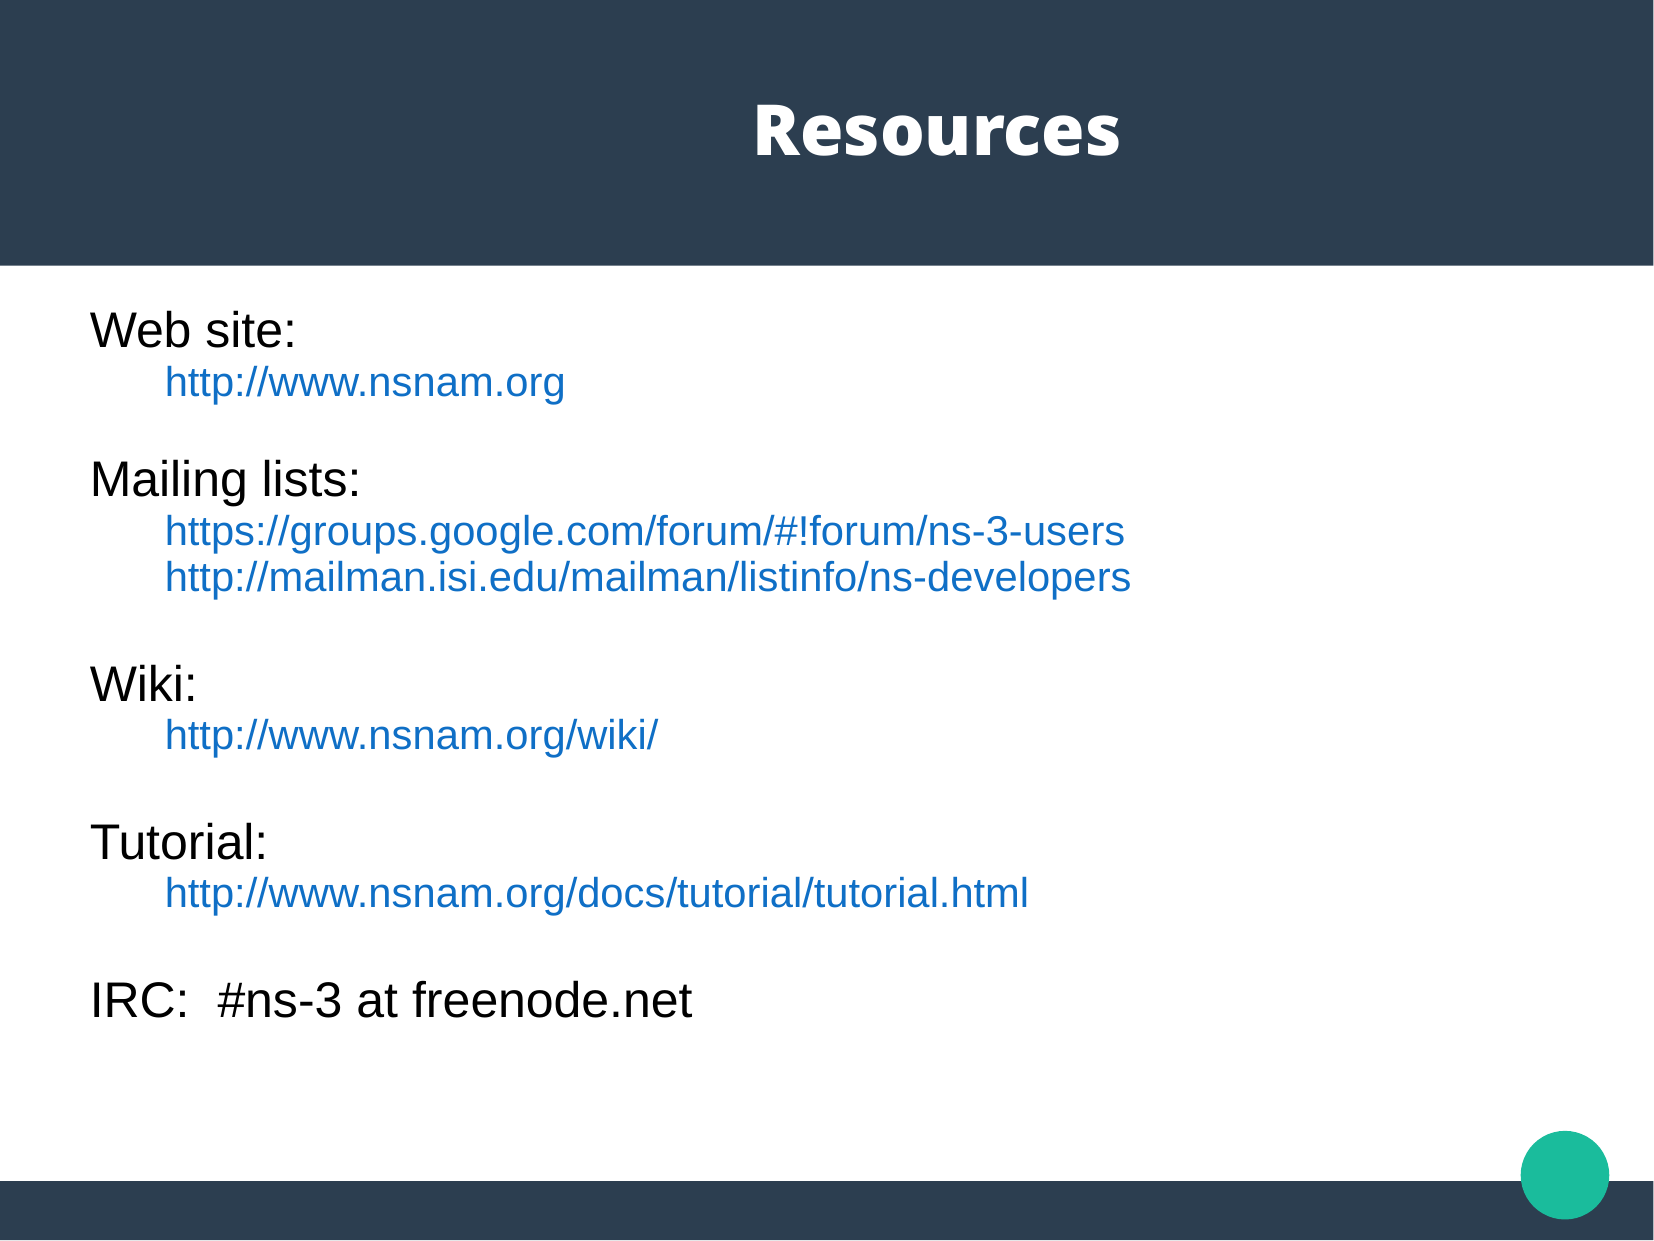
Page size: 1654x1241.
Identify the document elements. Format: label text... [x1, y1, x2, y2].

title Resources [59, 49, 1595, 207]
text_box Web site: http://www.nsnam.org Mailing lists: https://groups.google.com/forum/#!forum/ns-3-users http://mailman.isi.edu/mailman/listinfo/ns-developers Wiki: http://www.nsnam.org/wiki/ Tutorial: http://www.nsnam.org/docs/tutorial/tutorial.html IRC: #ns-3 at freenode.net [75, 295, 1516, 1036]
